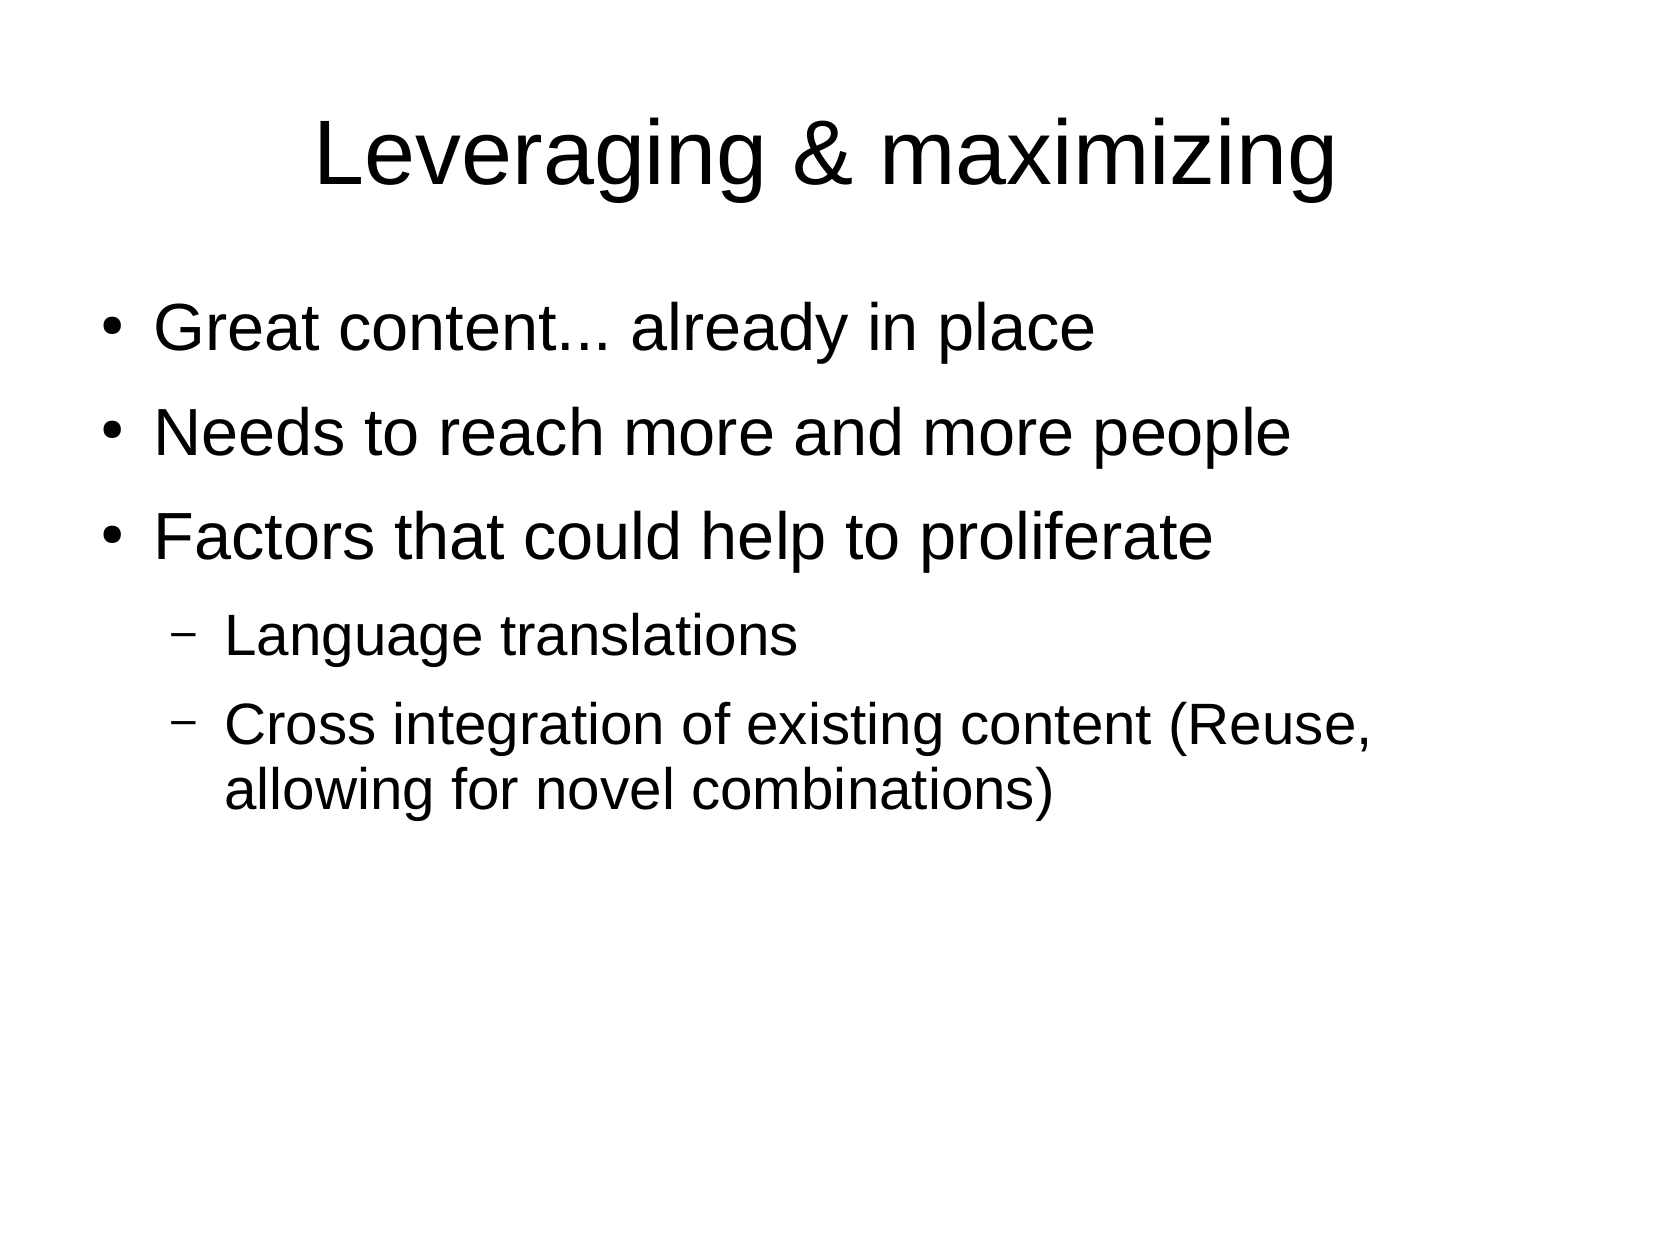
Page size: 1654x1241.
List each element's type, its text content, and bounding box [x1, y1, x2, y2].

title Leveraging & maximizing [82, 49, 1571, 257]
list Great content... already in place Needs to reach more and more people Factors that could help to proliferate Language translations Cross integration of existing content (Reuse, allowing for novel combinations) [82, 290, 1571, 1010]
